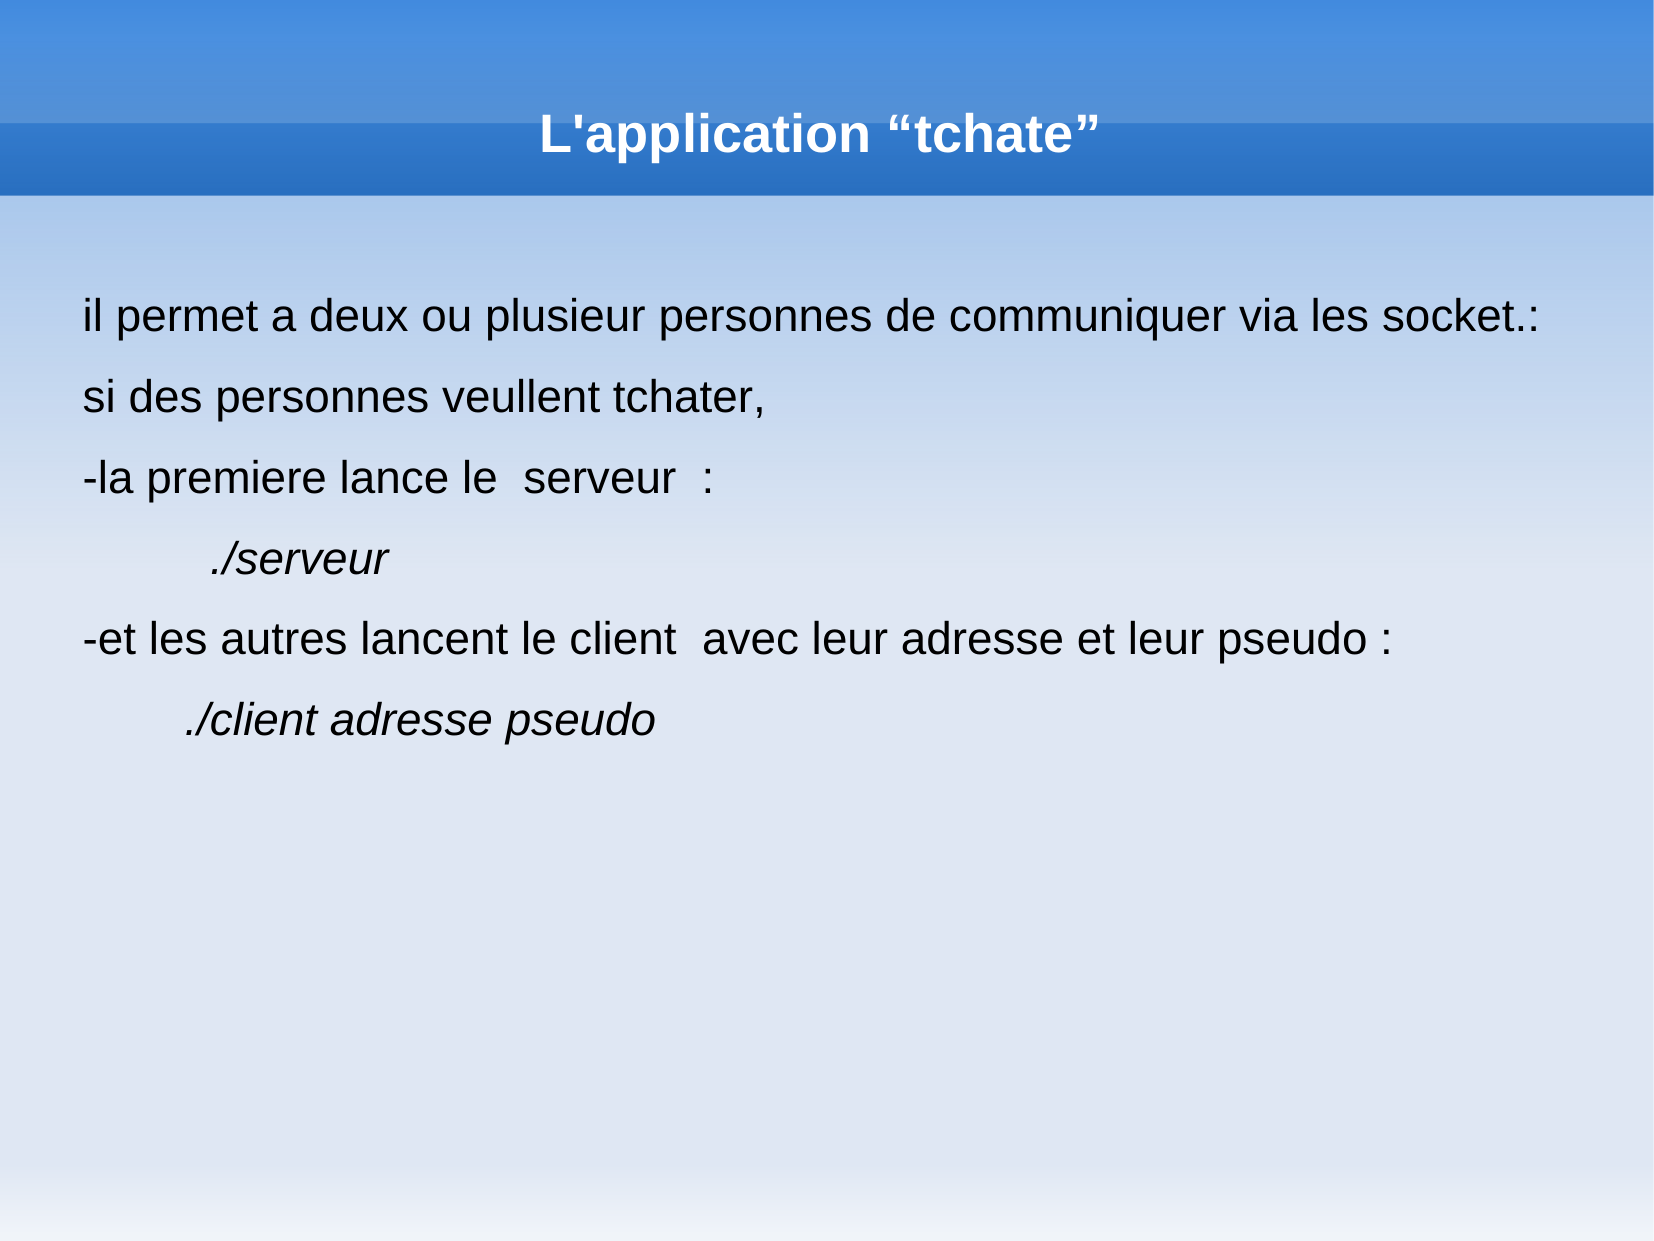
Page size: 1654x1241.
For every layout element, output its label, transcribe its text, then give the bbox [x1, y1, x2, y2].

title L'application “tchate” [76, 0, 1565, 208]
list il permet a deux ou plusieur personnes de communiquer via les socket.: si des personnes veullent tchater, -la premiere lance le serveur : ./serveur -et les autres lancent le client avec leur adresse et leur pseudo : ./client adresse pseudo [82, 290, 1571, 1109]
picture [0, 0, 1654, 1241]
